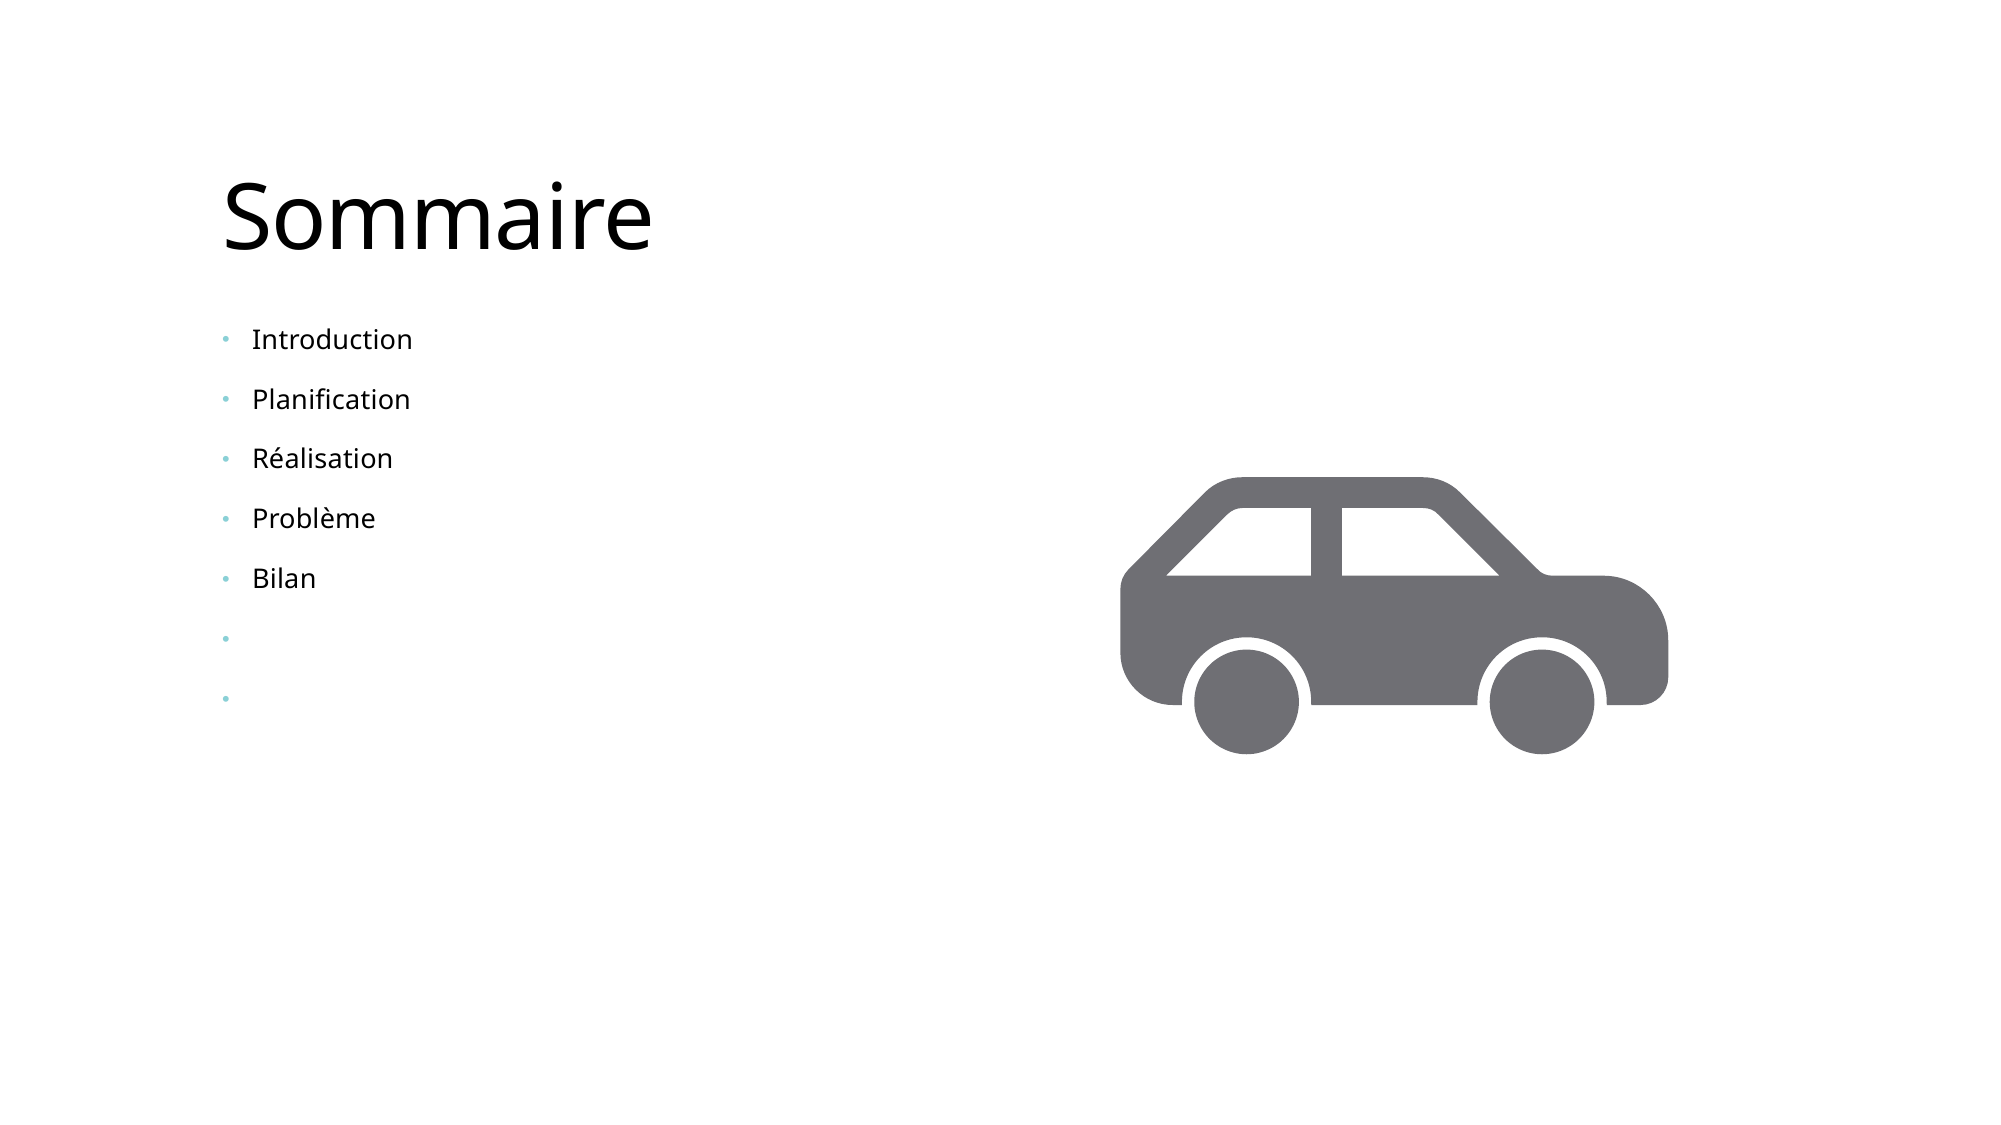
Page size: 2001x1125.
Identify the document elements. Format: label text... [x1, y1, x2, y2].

list Introduction Planification Réalisation Problème Bilan [206, 317, 929, 1014]
picture [1095, 317, 1693, 915]
title Sommaire [206, 60, 1797, 278]
